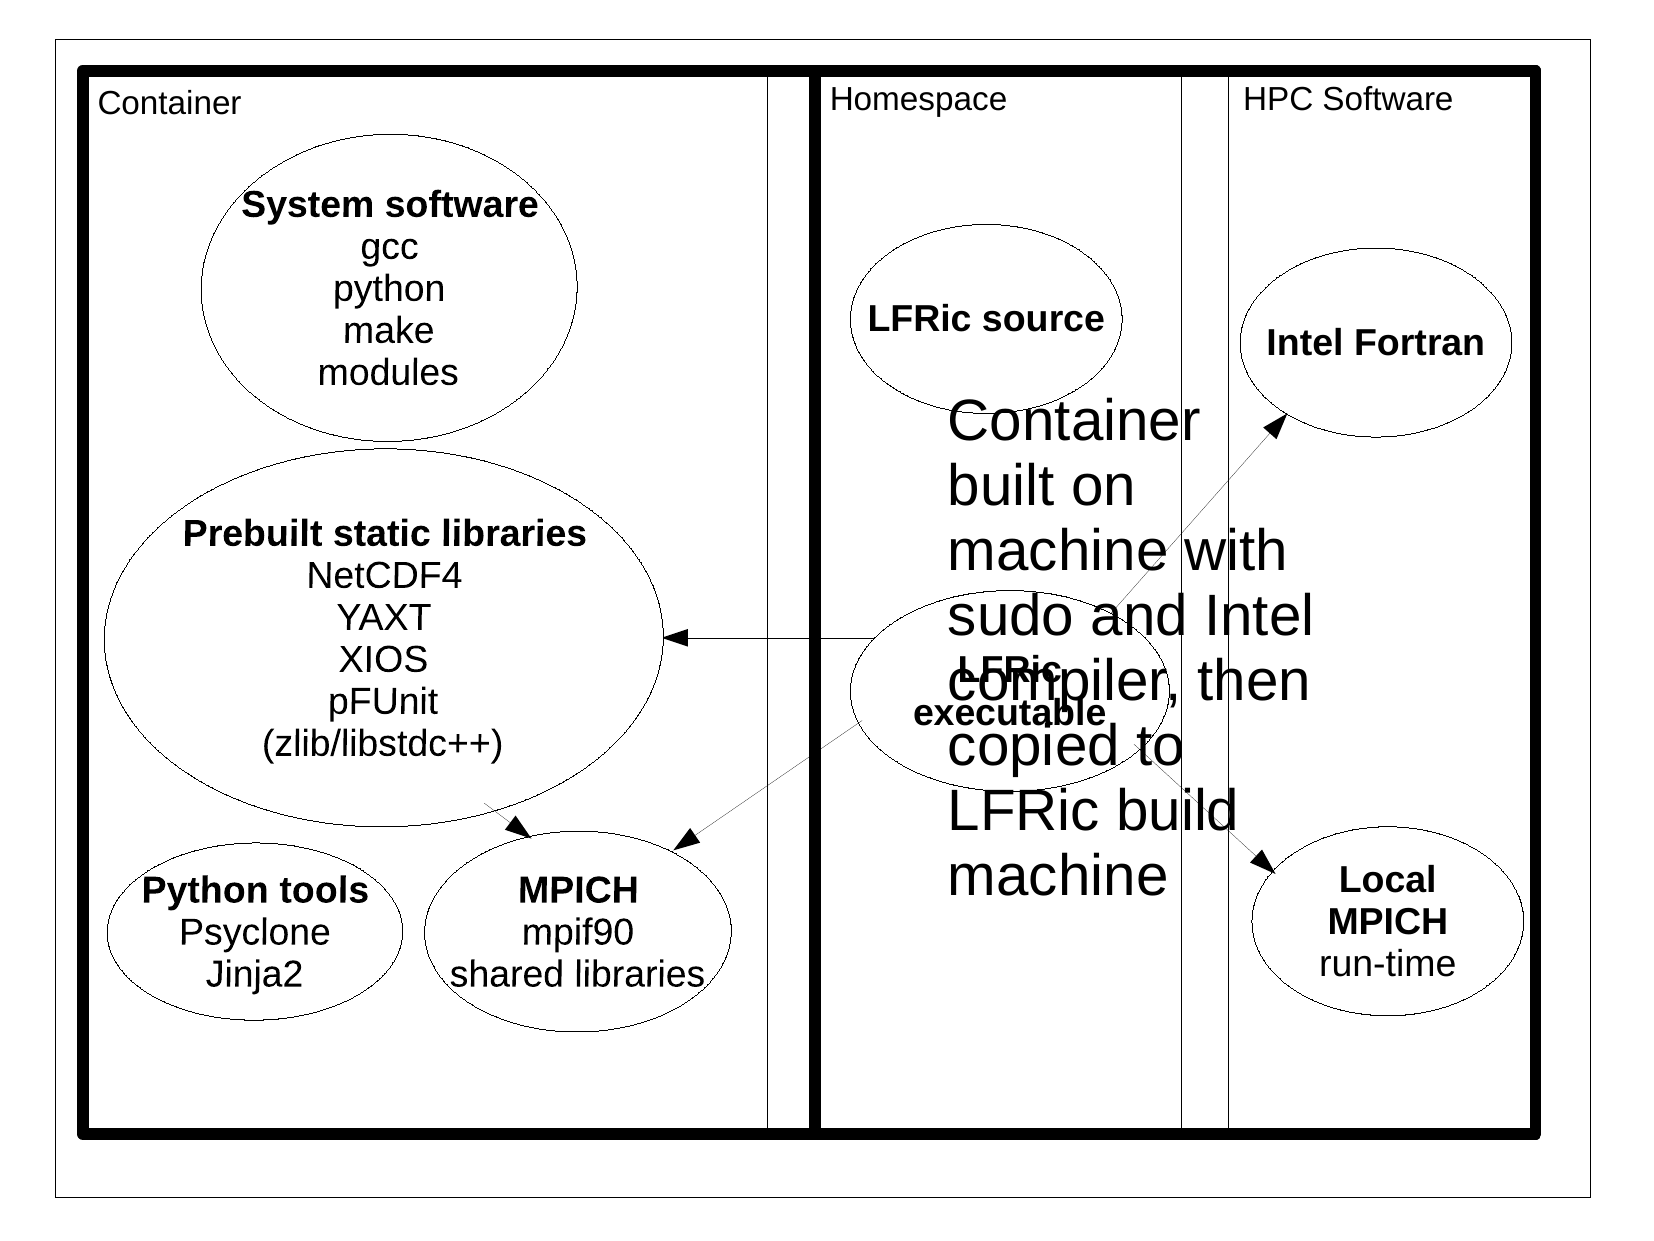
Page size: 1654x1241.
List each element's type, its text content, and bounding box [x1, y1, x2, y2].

text_box Container built on machine with sudo and Intel compiler, then copied to LFRic build machine [933, 380, 1335, 916]
text_box Local MPICH run-time [1251, 826, 1524, 1016]
text_box [55, 39, 1591, 1198]
text_box Prebuilt static libraries NetCDF4 YAXT XIOS pFUnit (zlib/libstdc++) [104, 448, 664, 827]
